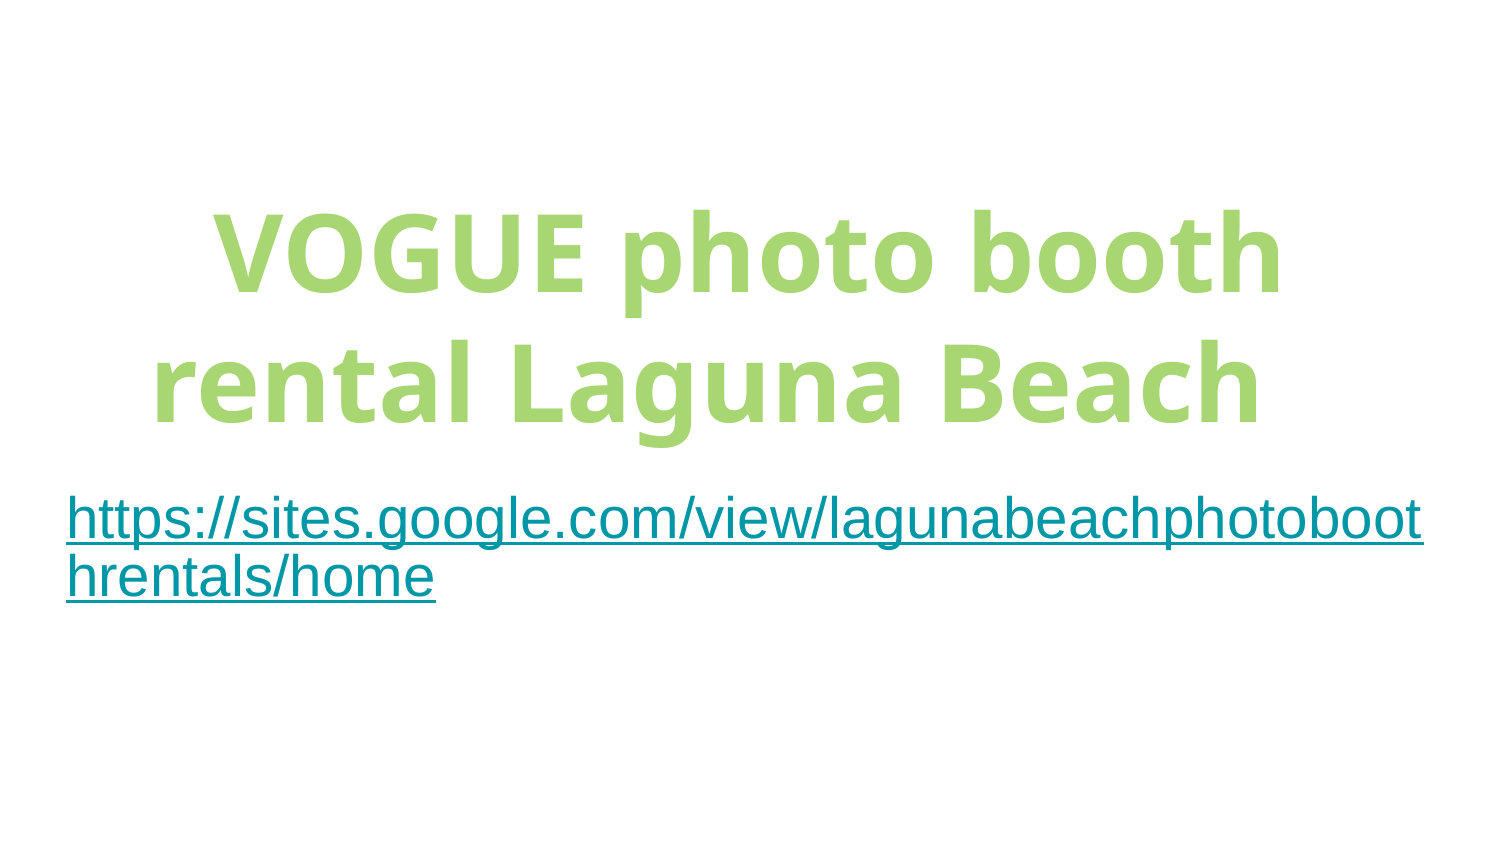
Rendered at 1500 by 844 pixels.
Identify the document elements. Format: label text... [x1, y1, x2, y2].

subtitle https://sites.google.com/view/lagunabeachphotoboothrentals/home [51, 464, 1449, 595]
title VOGUE photo booth rental Laguna Beach [51, 122, 1449, 459]
